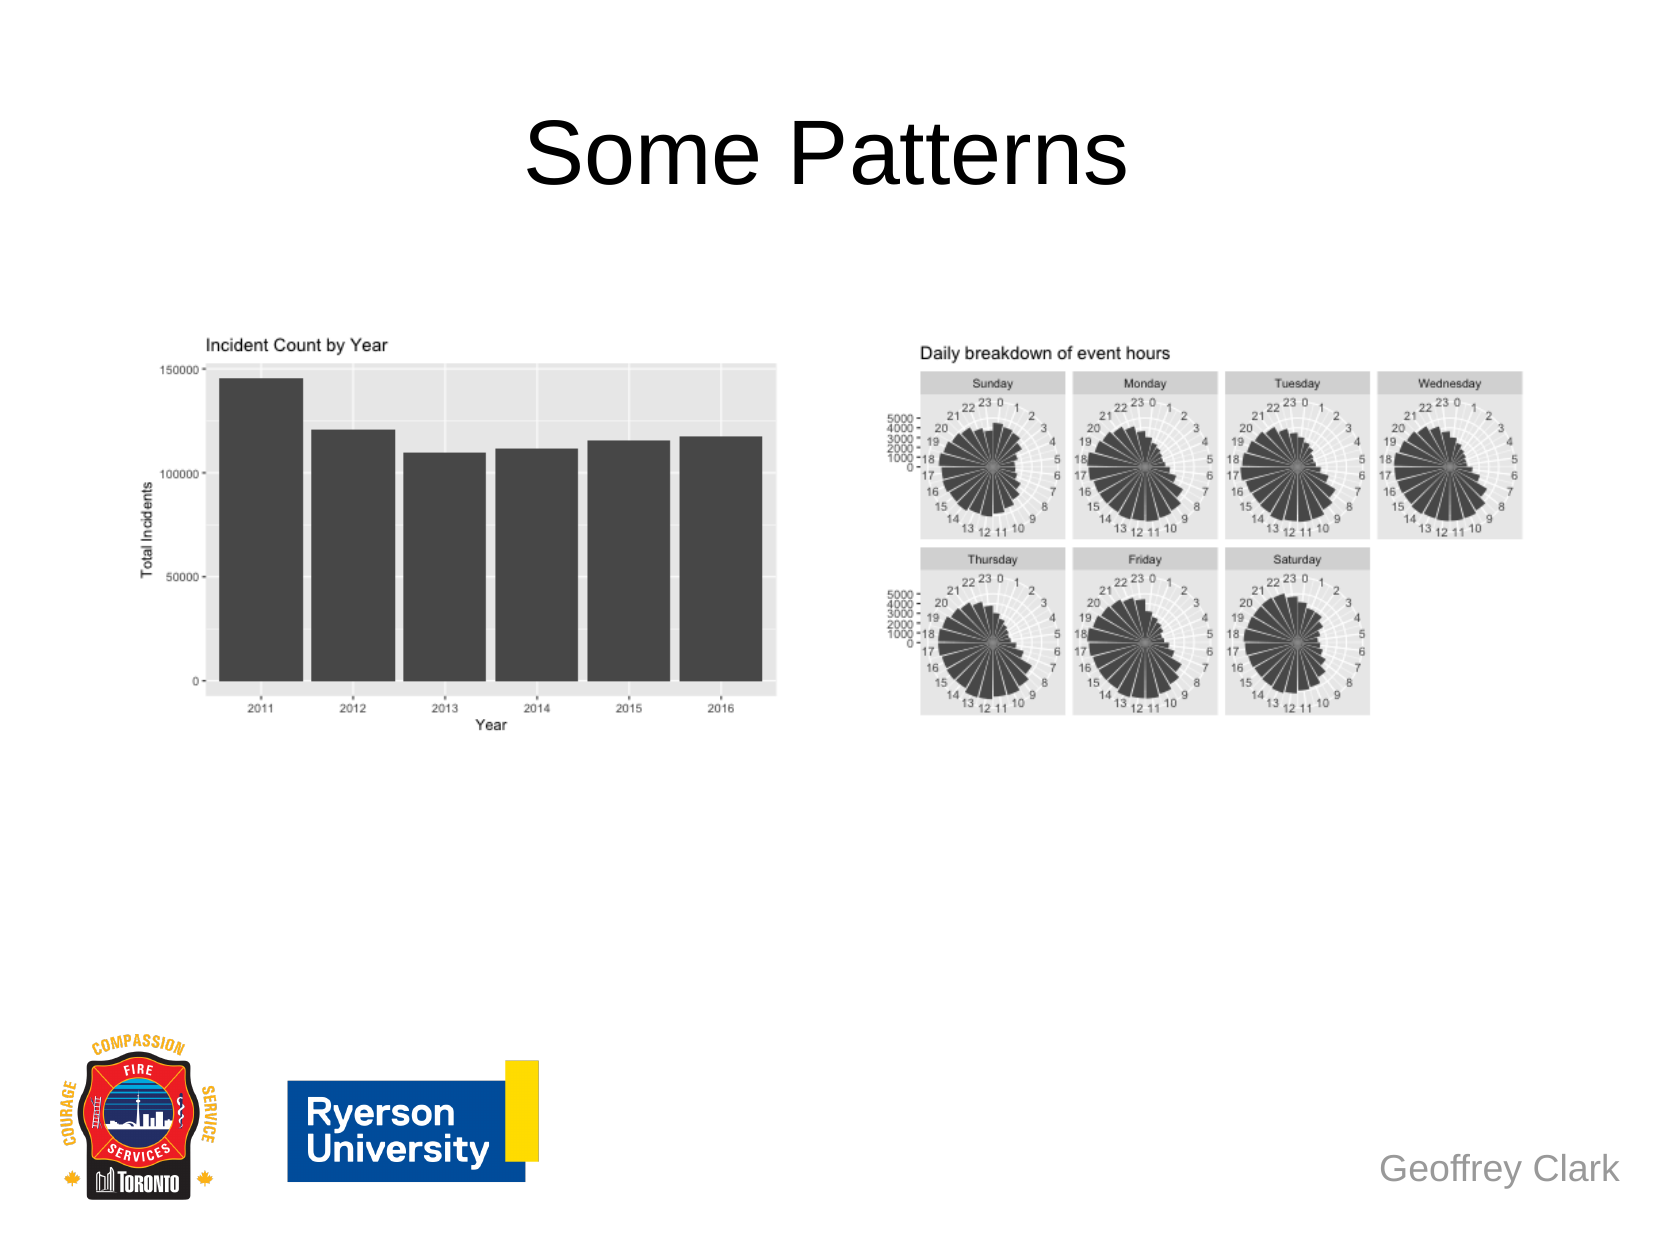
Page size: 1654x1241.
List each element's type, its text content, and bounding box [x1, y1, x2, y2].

title Some Patterns [82, 49, 1571, 257]
picture [880, 209, 1530, 859]
picture [134, 331, 784, 737]
text_box Geoffrey Clark [1364, 1140, 1636, 1197]
picture [60, 1034, 217, 1200]
picture [254, 1027, 571, 1216]
